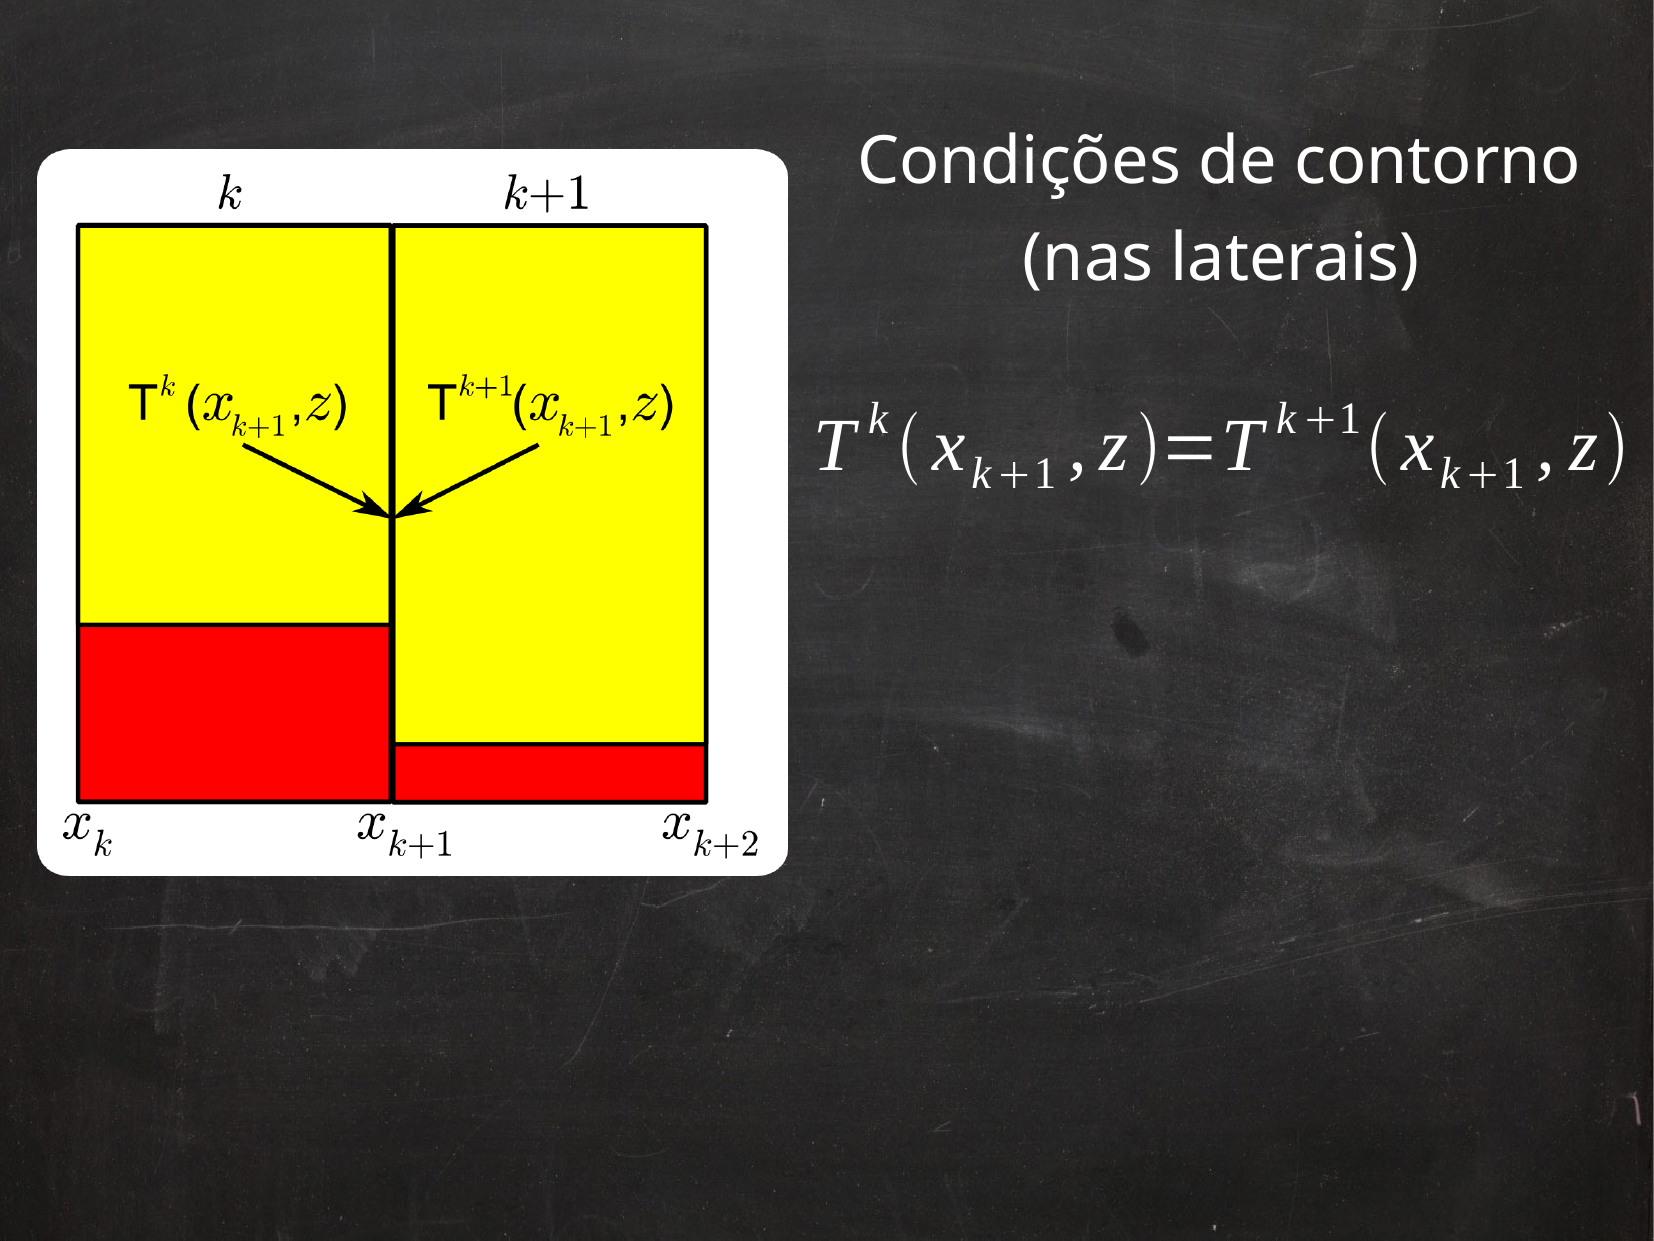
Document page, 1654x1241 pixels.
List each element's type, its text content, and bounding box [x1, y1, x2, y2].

list (nas laterais) [804, 209, 1639, 322]
picture [0, 0, 1654, 1241]
chart [807, 392, 1636, 498]
list Condições de contorno [803, 112, 1637, 226]
